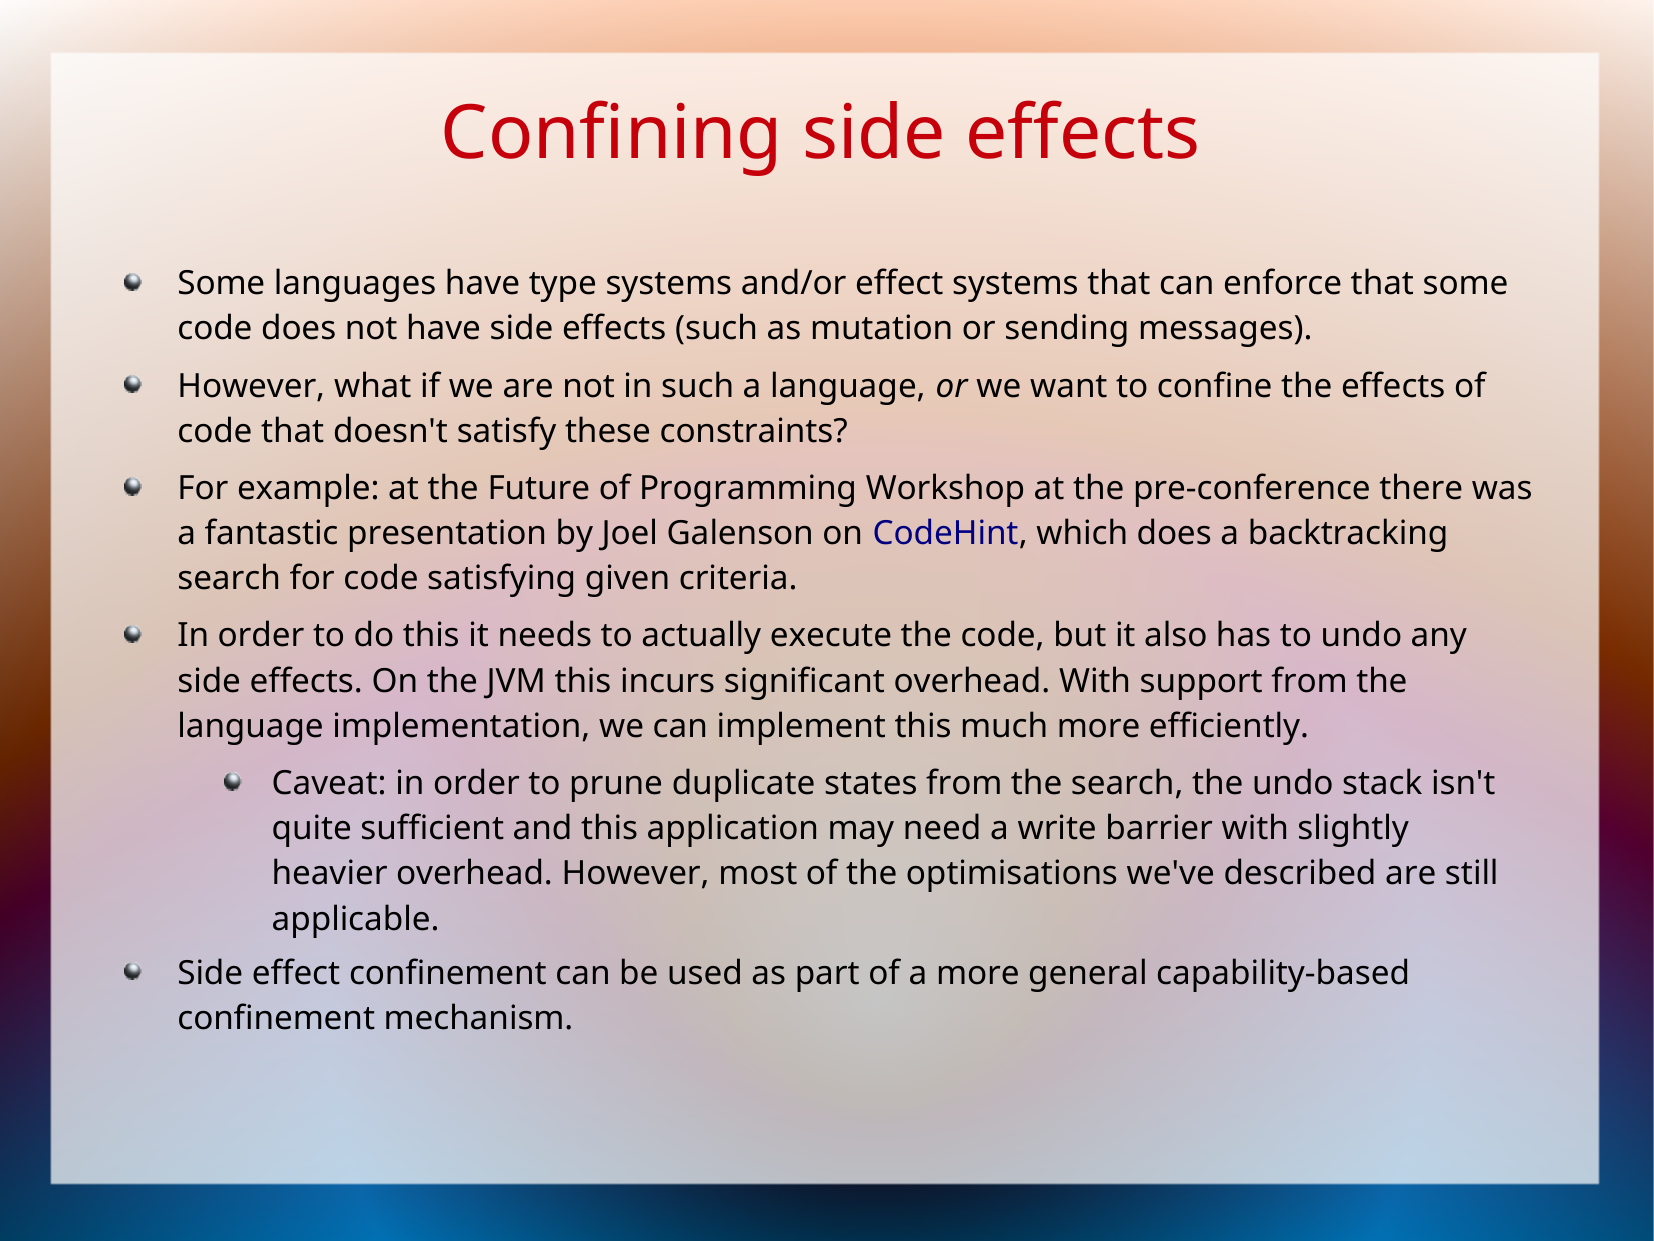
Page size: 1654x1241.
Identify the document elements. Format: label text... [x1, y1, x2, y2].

list Some languages have type systems and/or effect systems that can enforce that some code does not have side effects (such as mutation or sending messages). However, what if we are not in such a language, or we want to confine the effects of code that doesn't satisfy these constraints? For example: at the Future of Programming Workshop at the pre-conference there was a fantastic presentation by Joel Galenson on CodeHint, which does a backtracking search for code satisfying given criteria. In order to do this it needs to actually execute the code, but it also has to undo any side effects. On the JVM this incurs significant overhead. With support from the language implementation, we can implement this much more efficiently. Caveat: in order to prune duplicate states from the search, the undo stack isn't quite sufficient and this application may need a write barrier with slightly heavier overhead. However, most of the optimisations we've described are still applicable. Side effect confinement can be used as part of a more general capability-based confinement mechanism. [106, 259, 1536, 1063]
title Confining side effects [76, 59, 1565, 200]
picture [0, 0, 1654, 1241]
